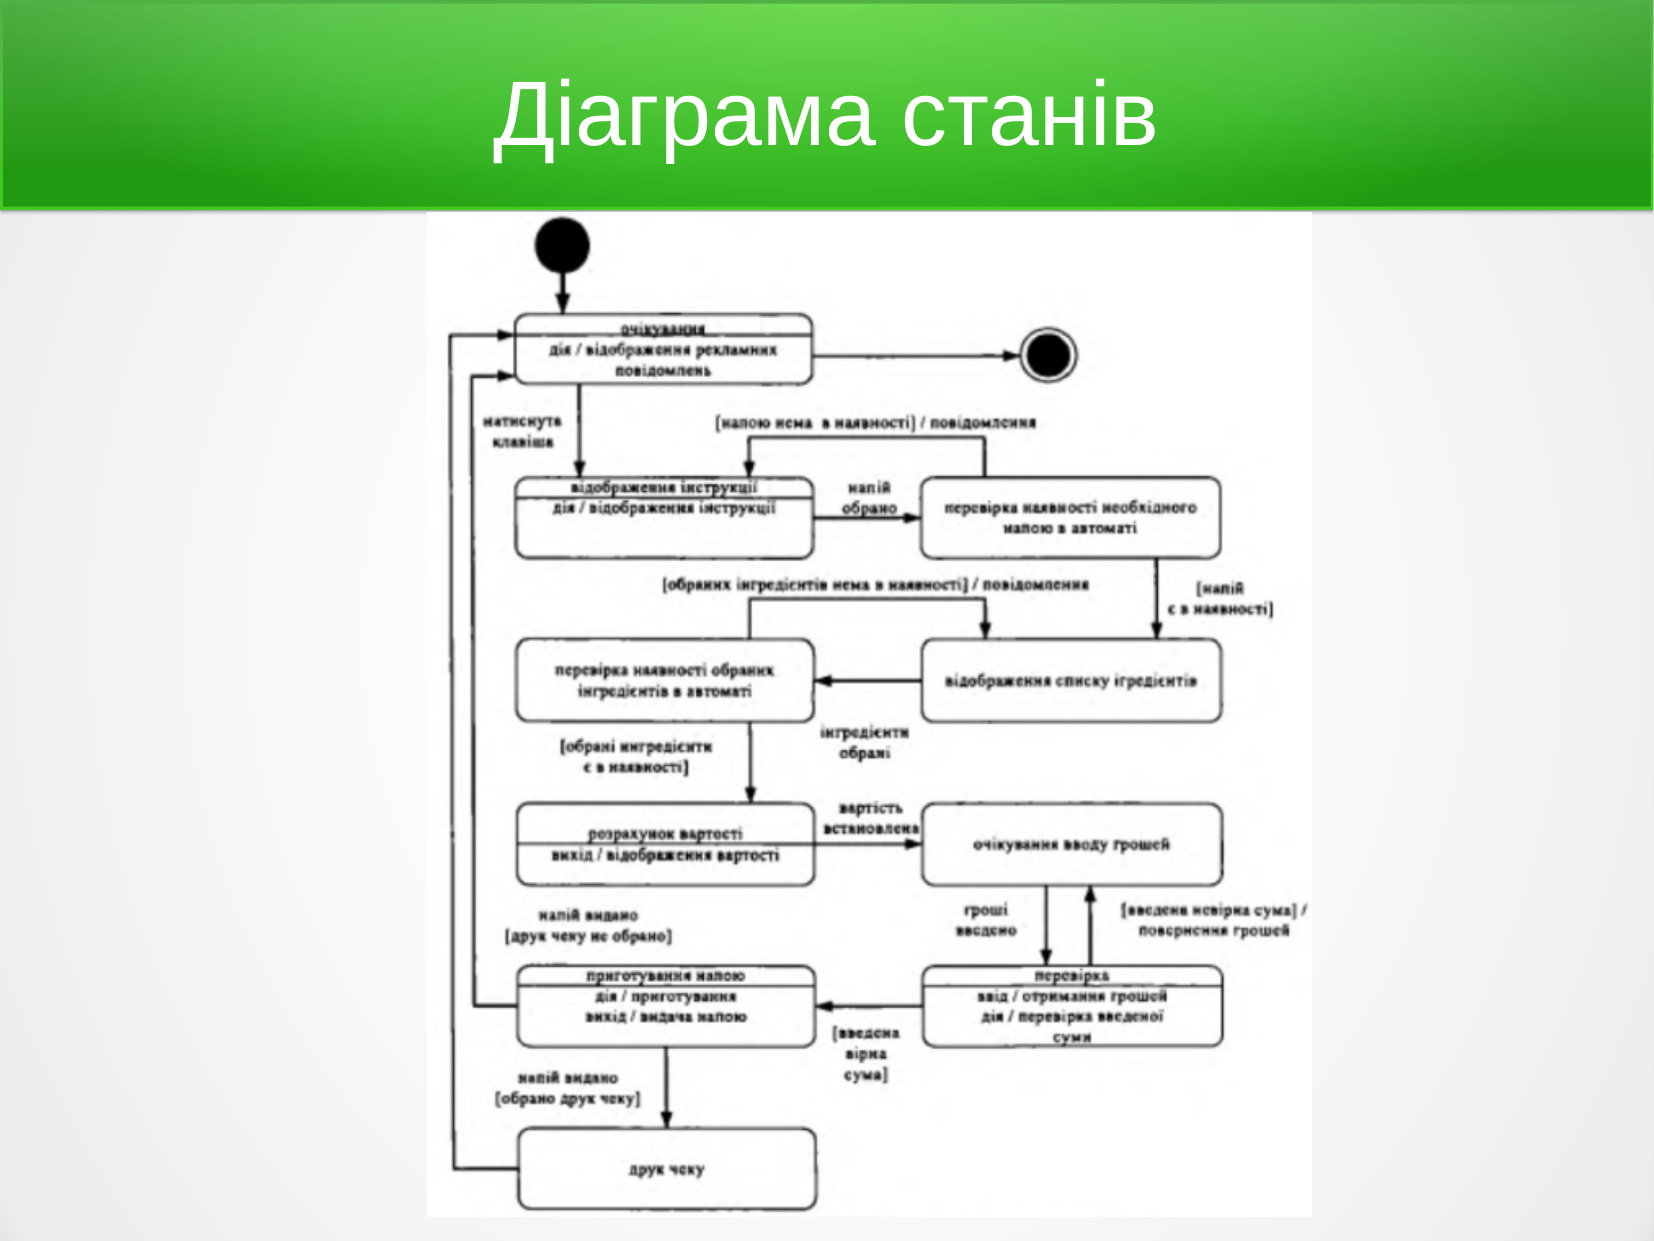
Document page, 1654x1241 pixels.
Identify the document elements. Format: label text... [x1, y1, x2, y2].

picture [427, 212, 1312, 1217]
title Діаграма станів [82, 49, 1571, 179]
